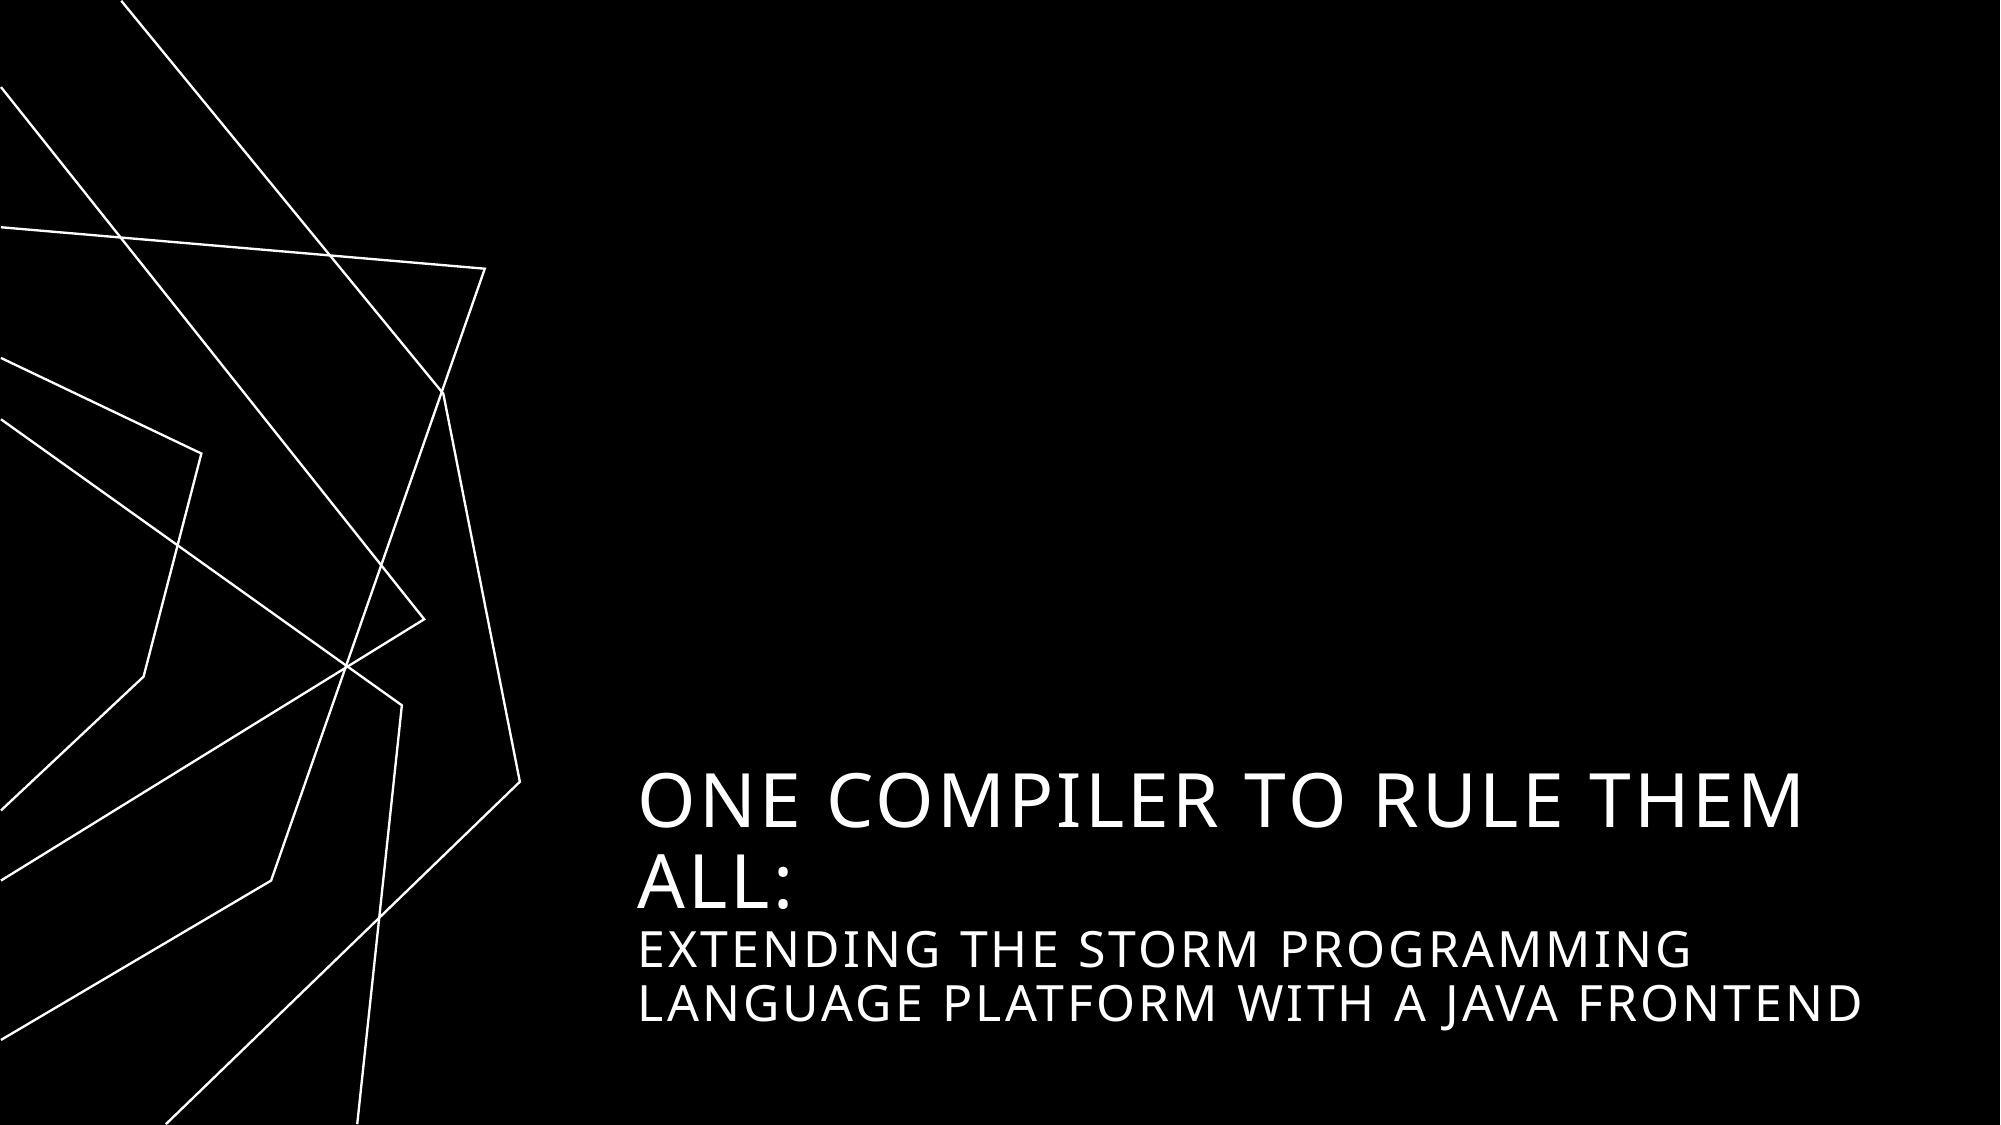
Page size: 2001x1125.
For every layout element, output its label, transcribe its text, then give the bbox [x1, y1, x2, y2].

title One Compiler to Rule Them All: Extending the Storm Programming Language Platform with a Java Frontend [622, 755, 1990, 1006]
